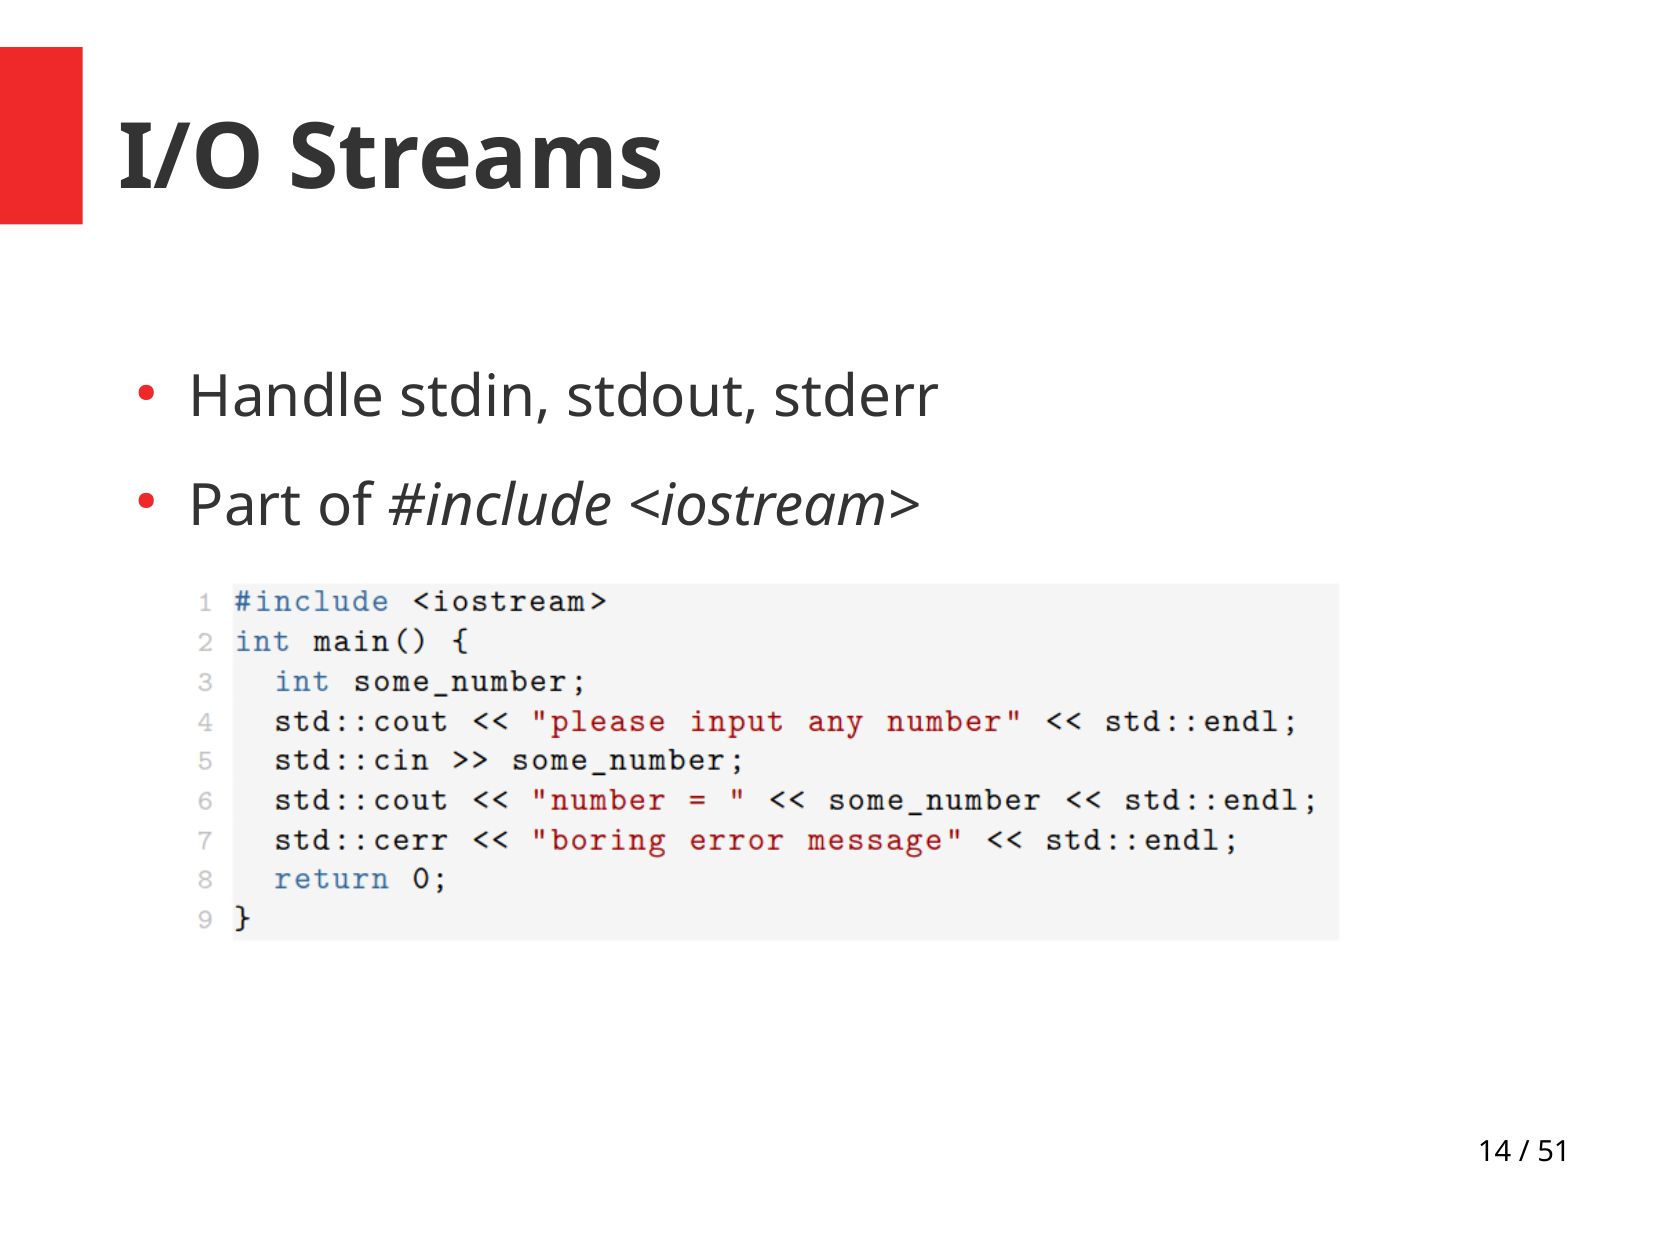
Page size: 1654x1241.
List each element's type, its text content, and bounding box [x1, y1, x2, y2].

picture [188, 578, 1347, 941]
list Handle stdin, stdout, stderr Part of #include <iostream> [118, 354, 1536, 1074]
title I/O Streams [118, 49, 1571, 257]
